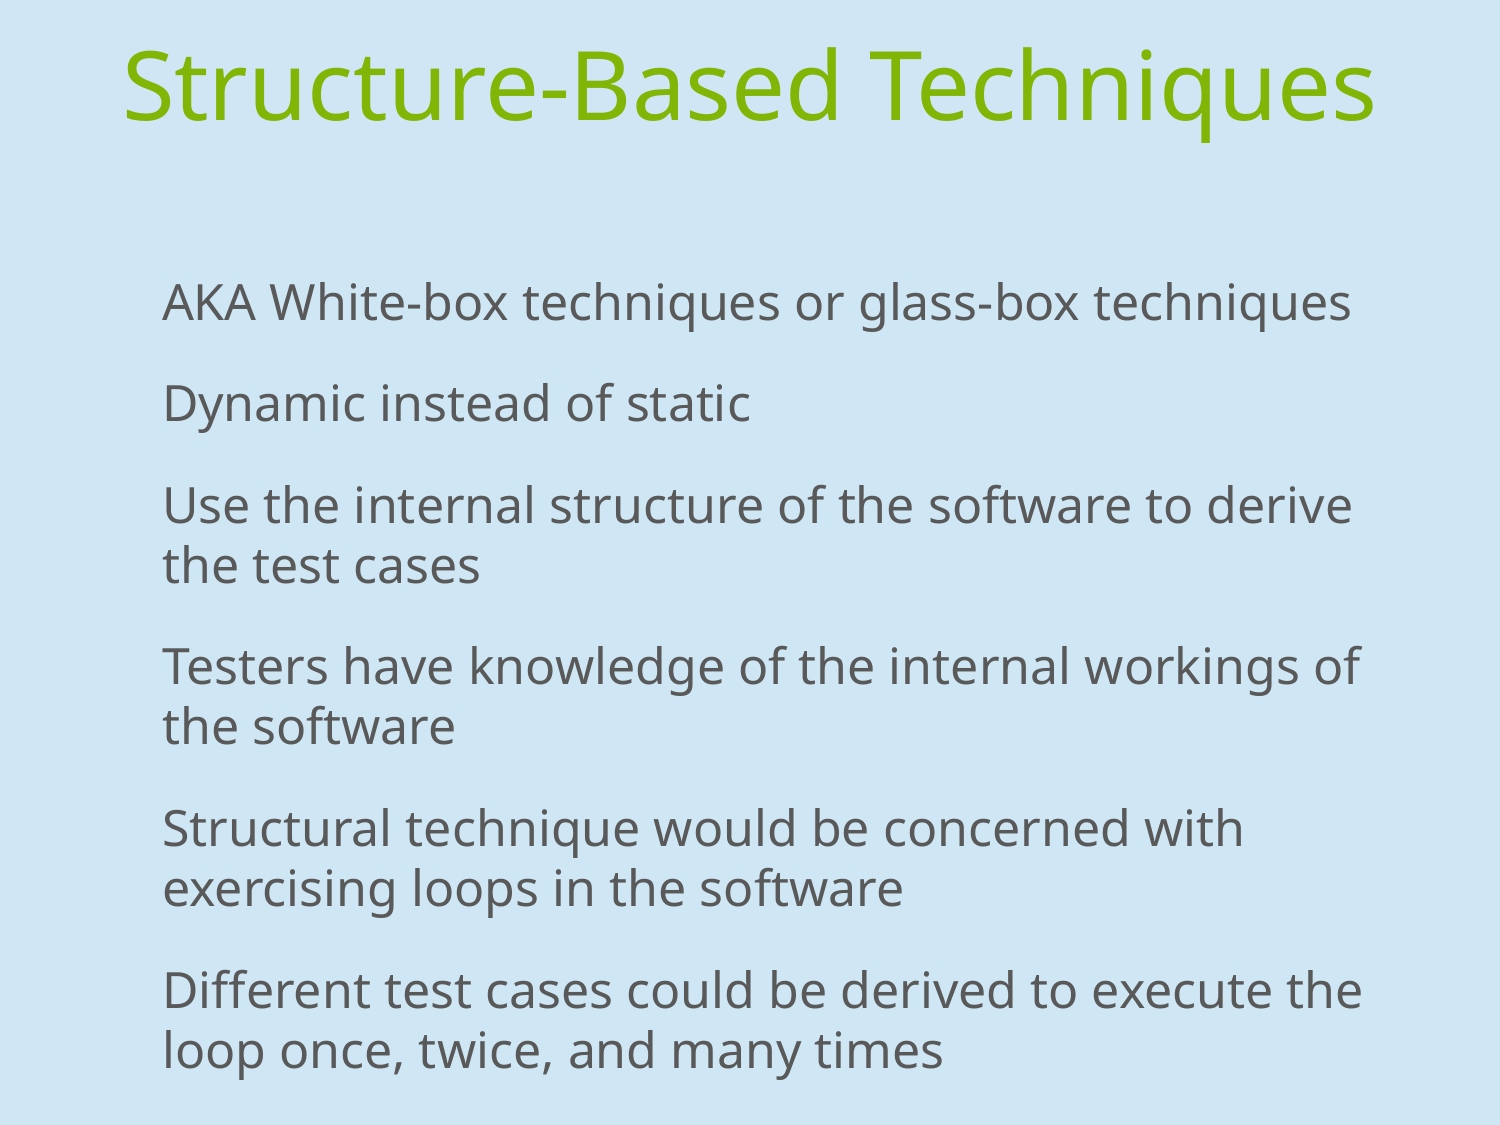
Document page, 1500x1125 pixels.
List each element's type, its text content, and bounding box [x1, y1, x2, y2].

title Structure-Based Techniques [90, 17, 1410, 237]
list AKA White-box techniques or glass-box techniques Dynamic instead of static Use the internal structure of the software to derive the test cases Testers have knowledge of the internal workings of the software Structural technique would be concerned with exercising loops in the software Different test cases could be derived to execute the loop once, twice, and many times Done regardless of the functionality of the software [90, 262, 1410, 1076]
